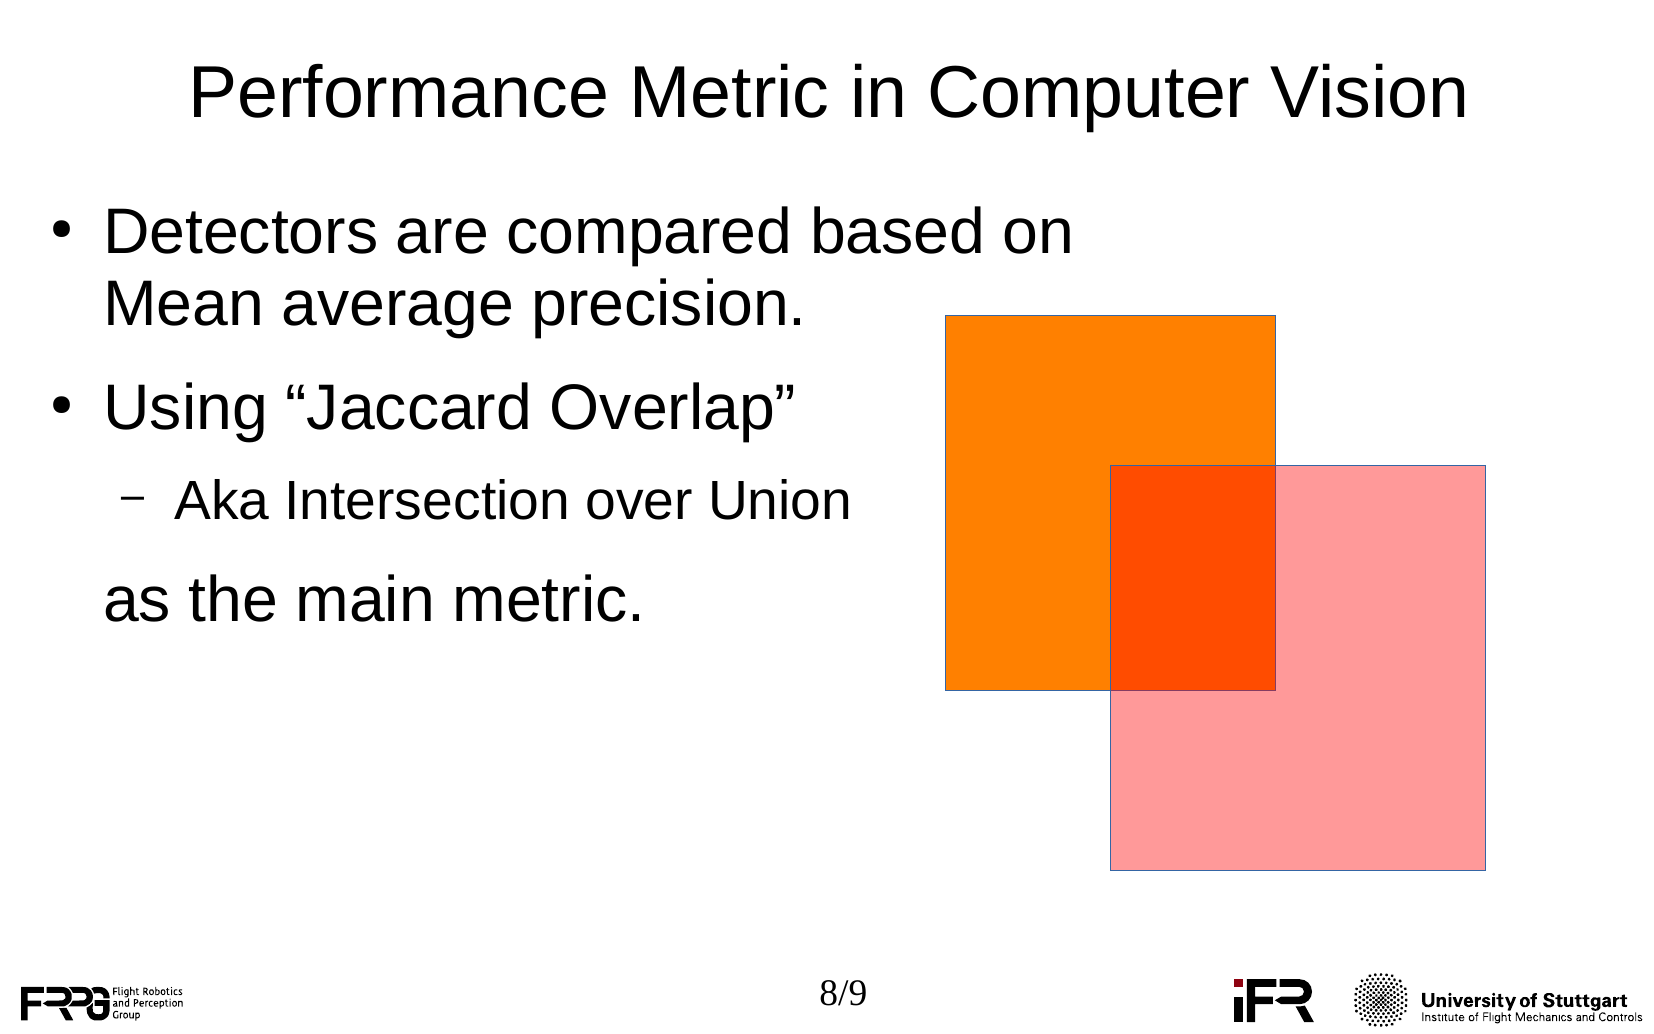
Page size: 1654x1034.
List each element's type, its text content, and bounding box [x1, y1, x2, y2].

list Detectors are compared based on Mean average precision. Using “Jaccard Overlap” Aka Intersection over Union as the main metric. [32, 195, 1628, 956]
title Performance Metric in Computer Vision [32, 21, 1628, 163]
